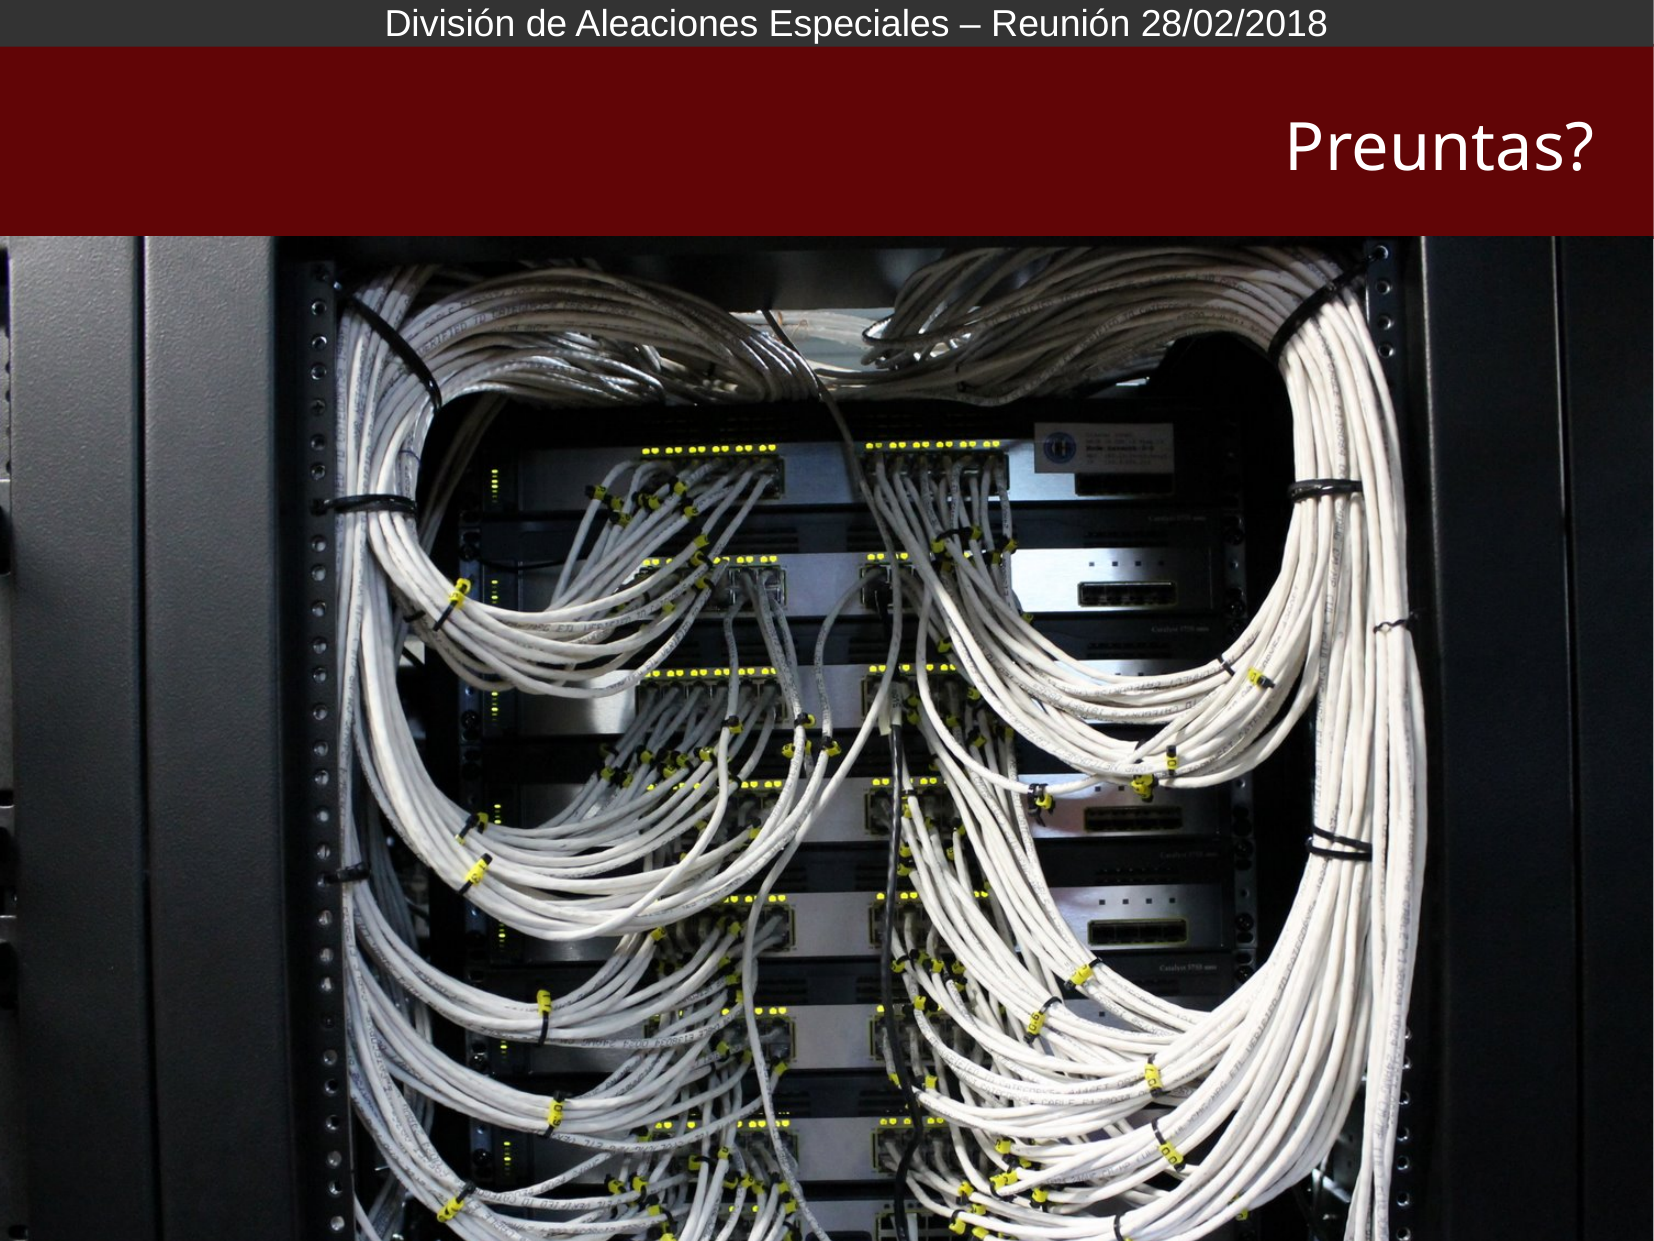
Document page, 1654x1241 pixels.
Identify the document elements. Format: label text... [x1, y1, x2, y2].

title Preuntas? [41, 70, 1654, 218]
picture [0, 236, 1654, 1241]
